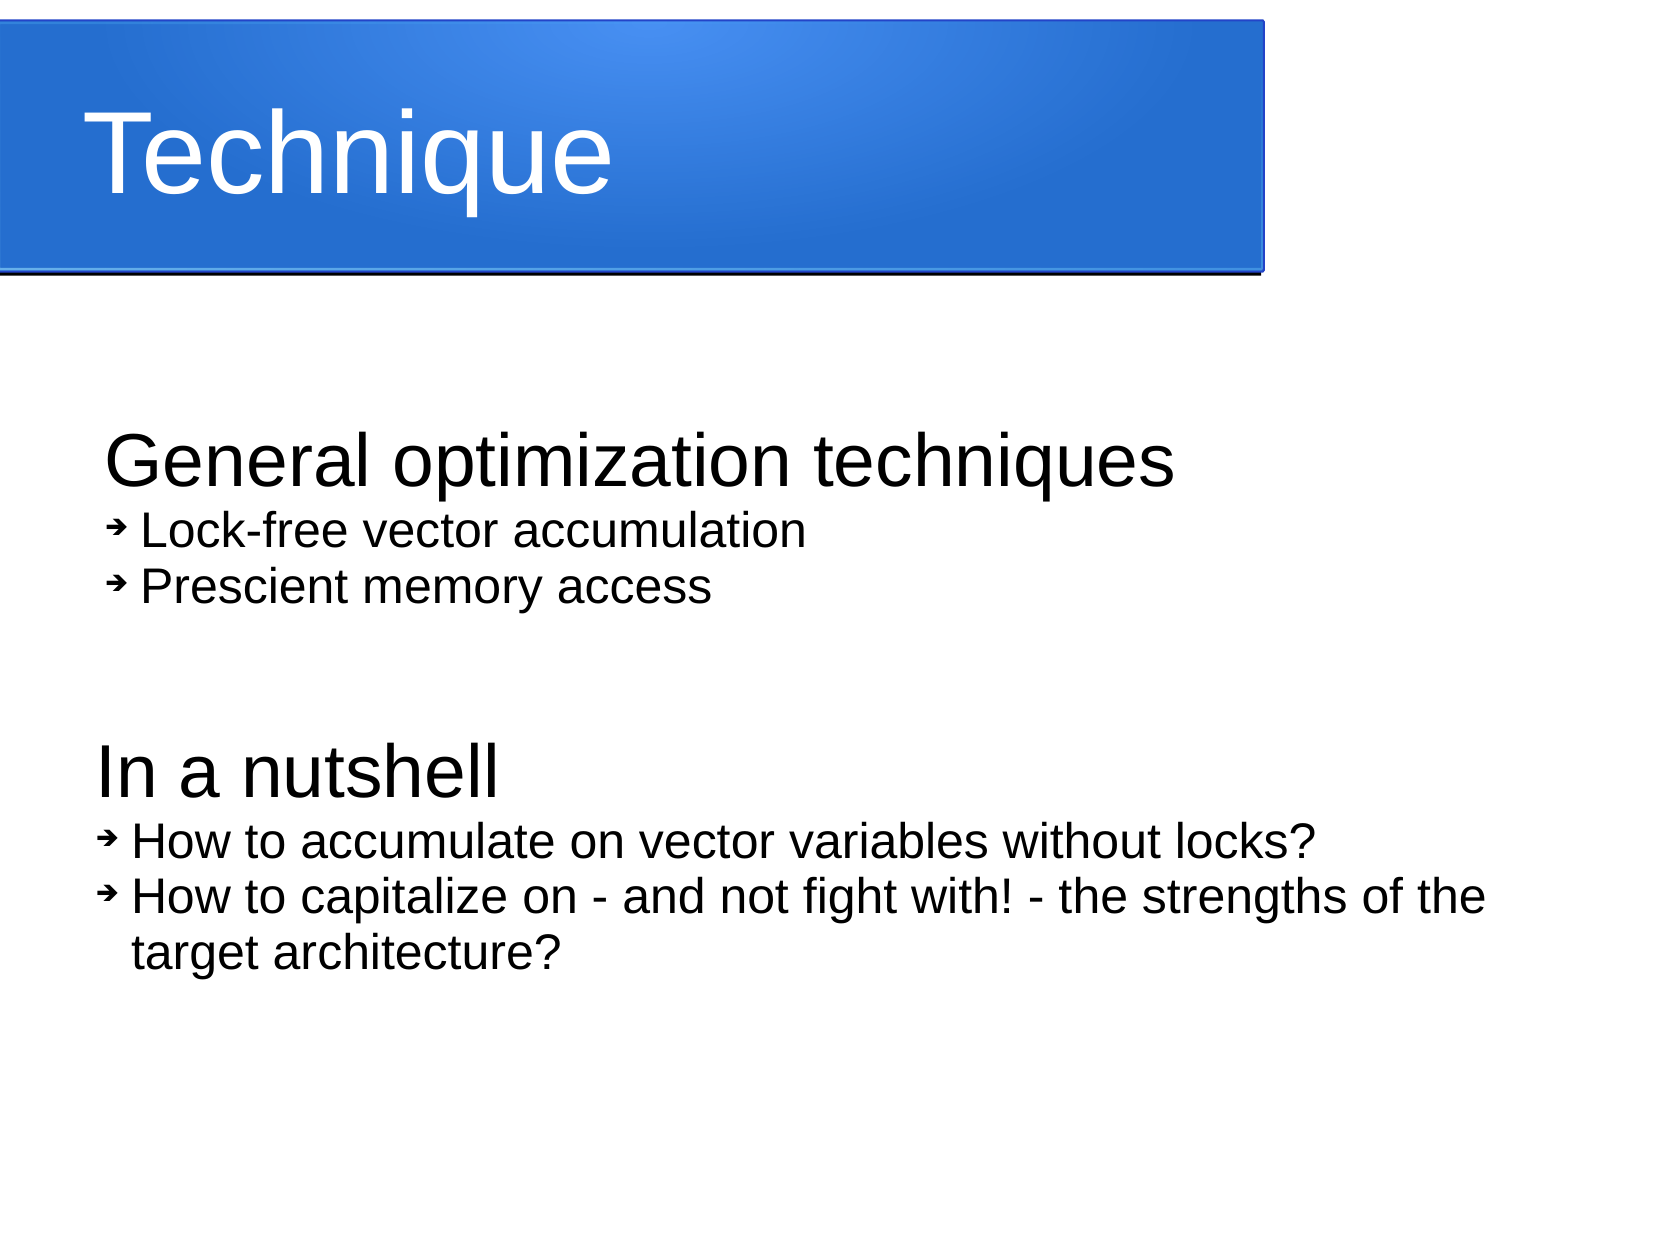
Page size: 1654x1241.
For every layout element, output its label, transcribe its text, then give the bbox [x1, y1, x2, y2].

text_box In a nutshell How to accumulate on vector variables without locks? How to capitalize on - and not fight with! - the strengths of the target architecture? [80, 721, 1566, 988]
text_box General optimization techniques Lock-free vector accumulation Prescient memory access [90, 410, 1576, 646]
title Technique [82, 49, 1250, 257]
